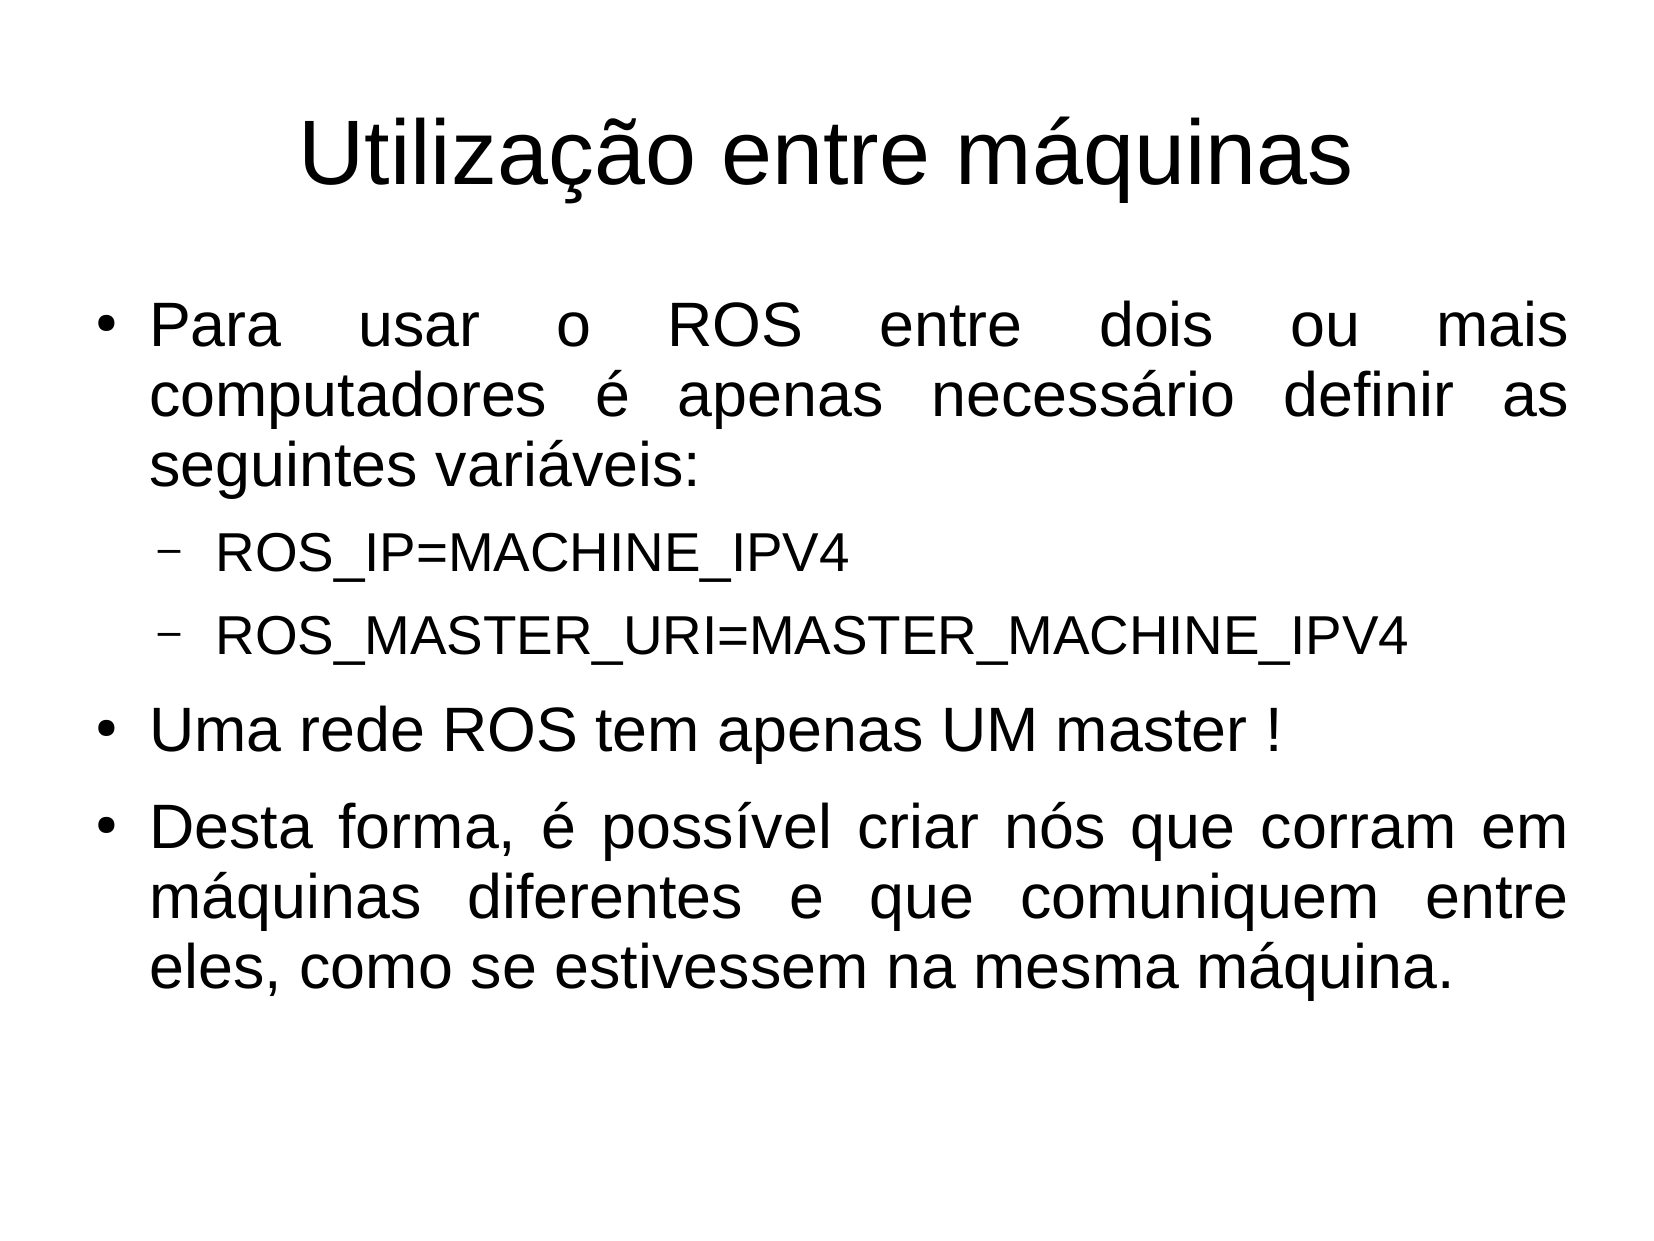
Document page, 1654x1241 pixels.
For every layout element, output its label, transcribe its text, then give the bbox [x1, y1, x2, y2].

list Para usar o ROS entre dois ou mais computadores é apenas necessário definir as seguintes variáveis: ROS_IP=MACHINE_IPV4 ROS_MASTER_URI=MASTER_MACHINE_IPV4 Uma rede ROS tem apenas UM master ! Desta forma, é possível criar nós que corram em máquinas diferentes e que comuniquem entre eles, como se estivessem na mesma máquina. [82, 290, 1571, 1010]
title Utilização entre máquinas [82, 49, 1571, 257]
